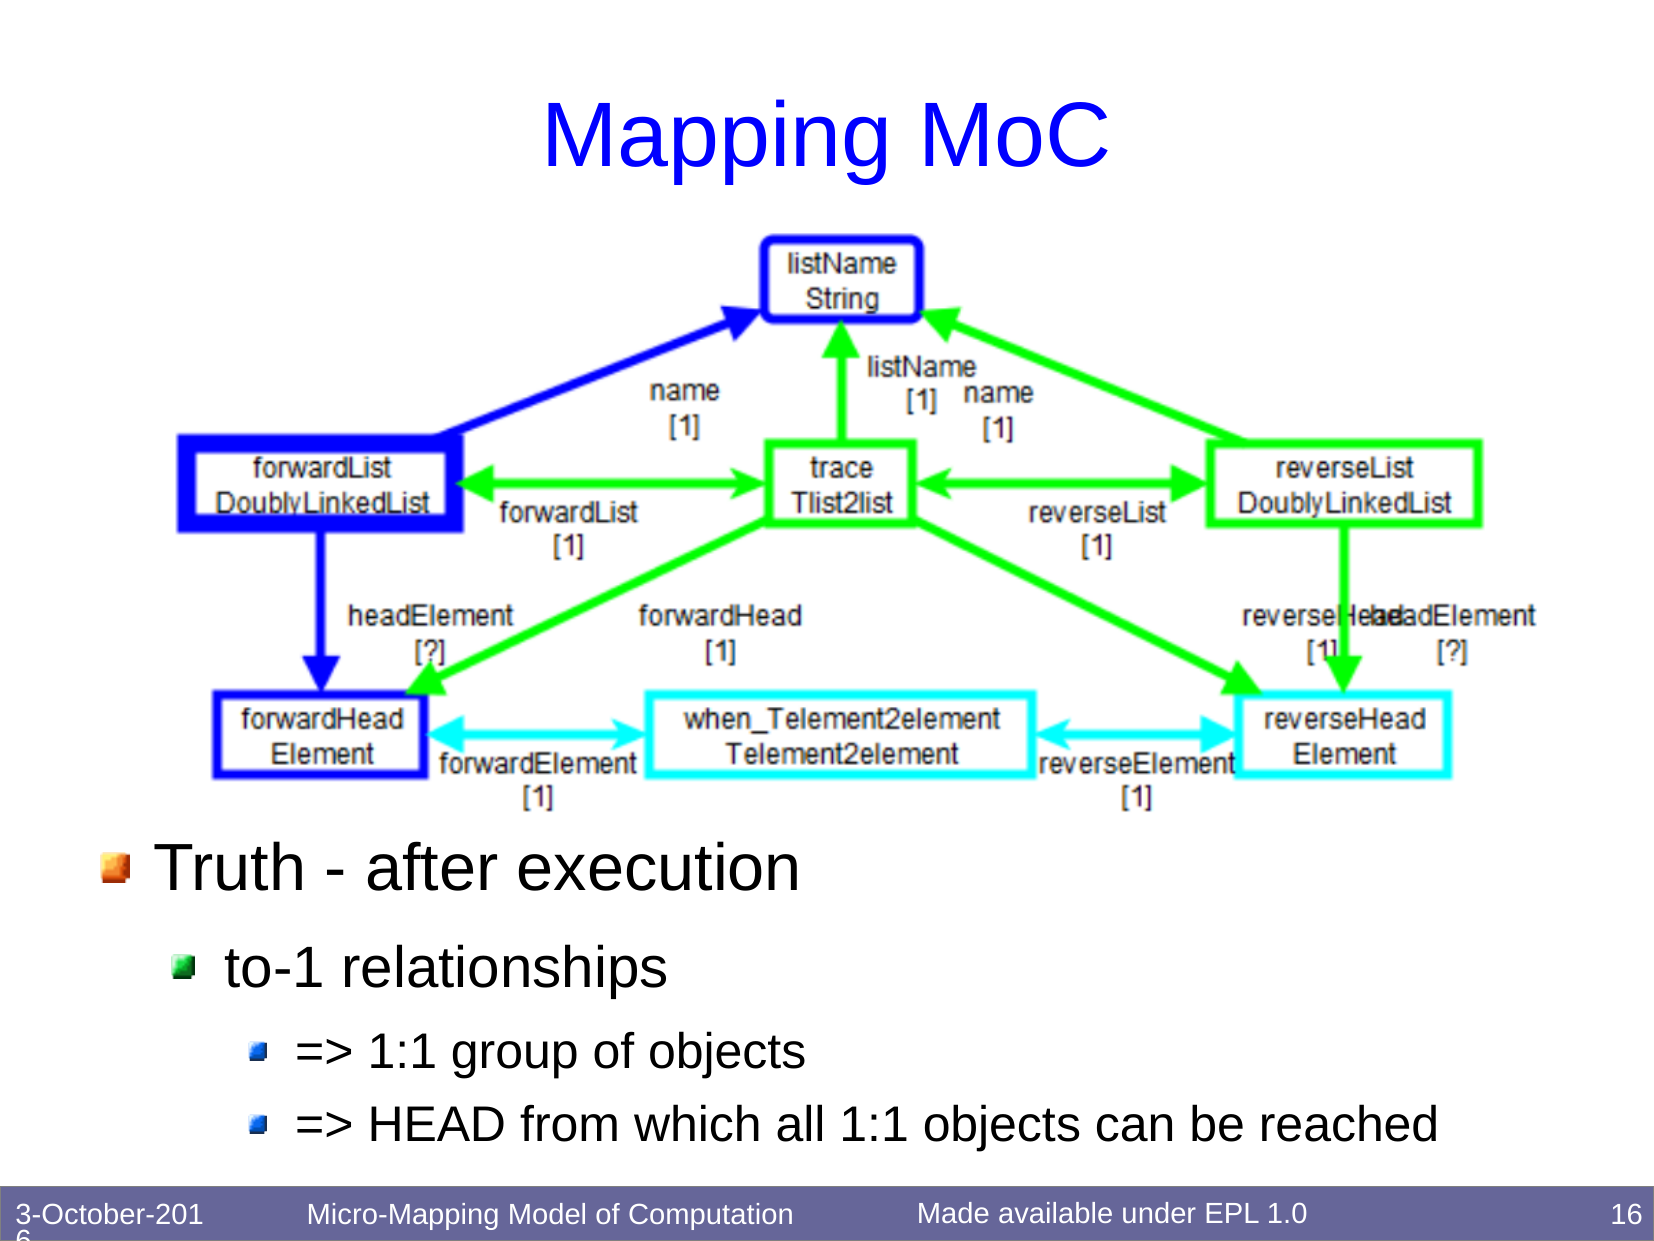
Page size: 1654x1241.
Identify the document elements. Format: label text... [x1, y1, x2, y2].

title Mapping MoC [82, 49, 1571, 221]
list Truth - after execution to-1 relationships => 1:1 group of objects => HEAD from which all 1:1 objects can be reached [82, 830, 1571, 1153]
picture [175, 233, 1537, 813]
